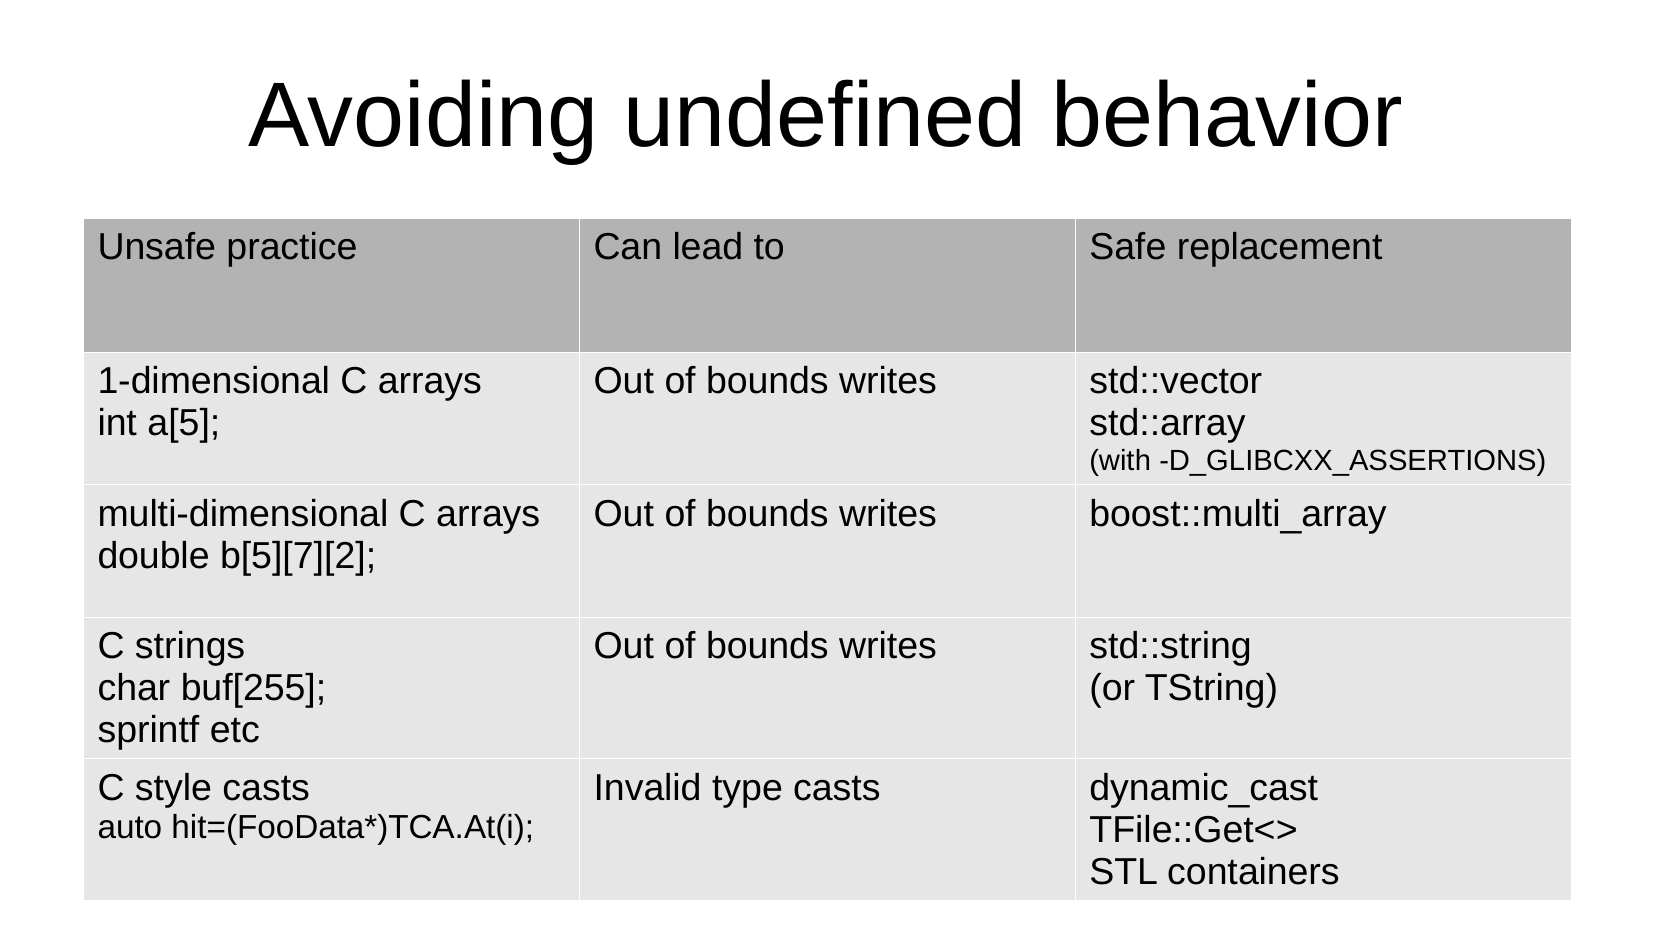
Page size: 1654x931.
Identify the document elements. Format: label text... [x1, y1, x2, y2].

table_cell 1-dimensional C arrays int a[5]; [84, 353, 579, 484]
table_header Unsafe practice [84, 219, 579, 352]
table_cell Out of bounds writes [580, 618, 1075, 758]
table_header Safe replacement [1076, 219, 1571, 352]
table_cell std::vector std::array (with -D_GLIBCXX_ASSERTIONS) [1076, 353, 1571, 484]
table_cell dynamic_cast TFile::Get<> STL containers [1076, 759, 1571, 900]
table_cell boost::multi_array [1076, 485, 1571, 617]
table_header Can lead to [580, 219, 1075, 352]
table_cell Out of bounds writes [580, 485, 1075, 617]
table_cell std::string (or TString) [1076, 618, 1571, 758]
table_cell Invalid type casts [580, 759, 1075, 900]
title Avoiding undefined behavior [82, 37, 1571, 193]
table_cell C style casts auto hit=(FooData*)TCA.At(i); [84, 759, 579, 900]
table_cell multi-dimensional C arrays double b[5][7][2]; [84, 485, 579, 617]
table_cell C strings char buf[255]; sprintf etc [84, 618, 579, 758]
table_cell Out of bounds writes [580, 353, 1075, 484]
